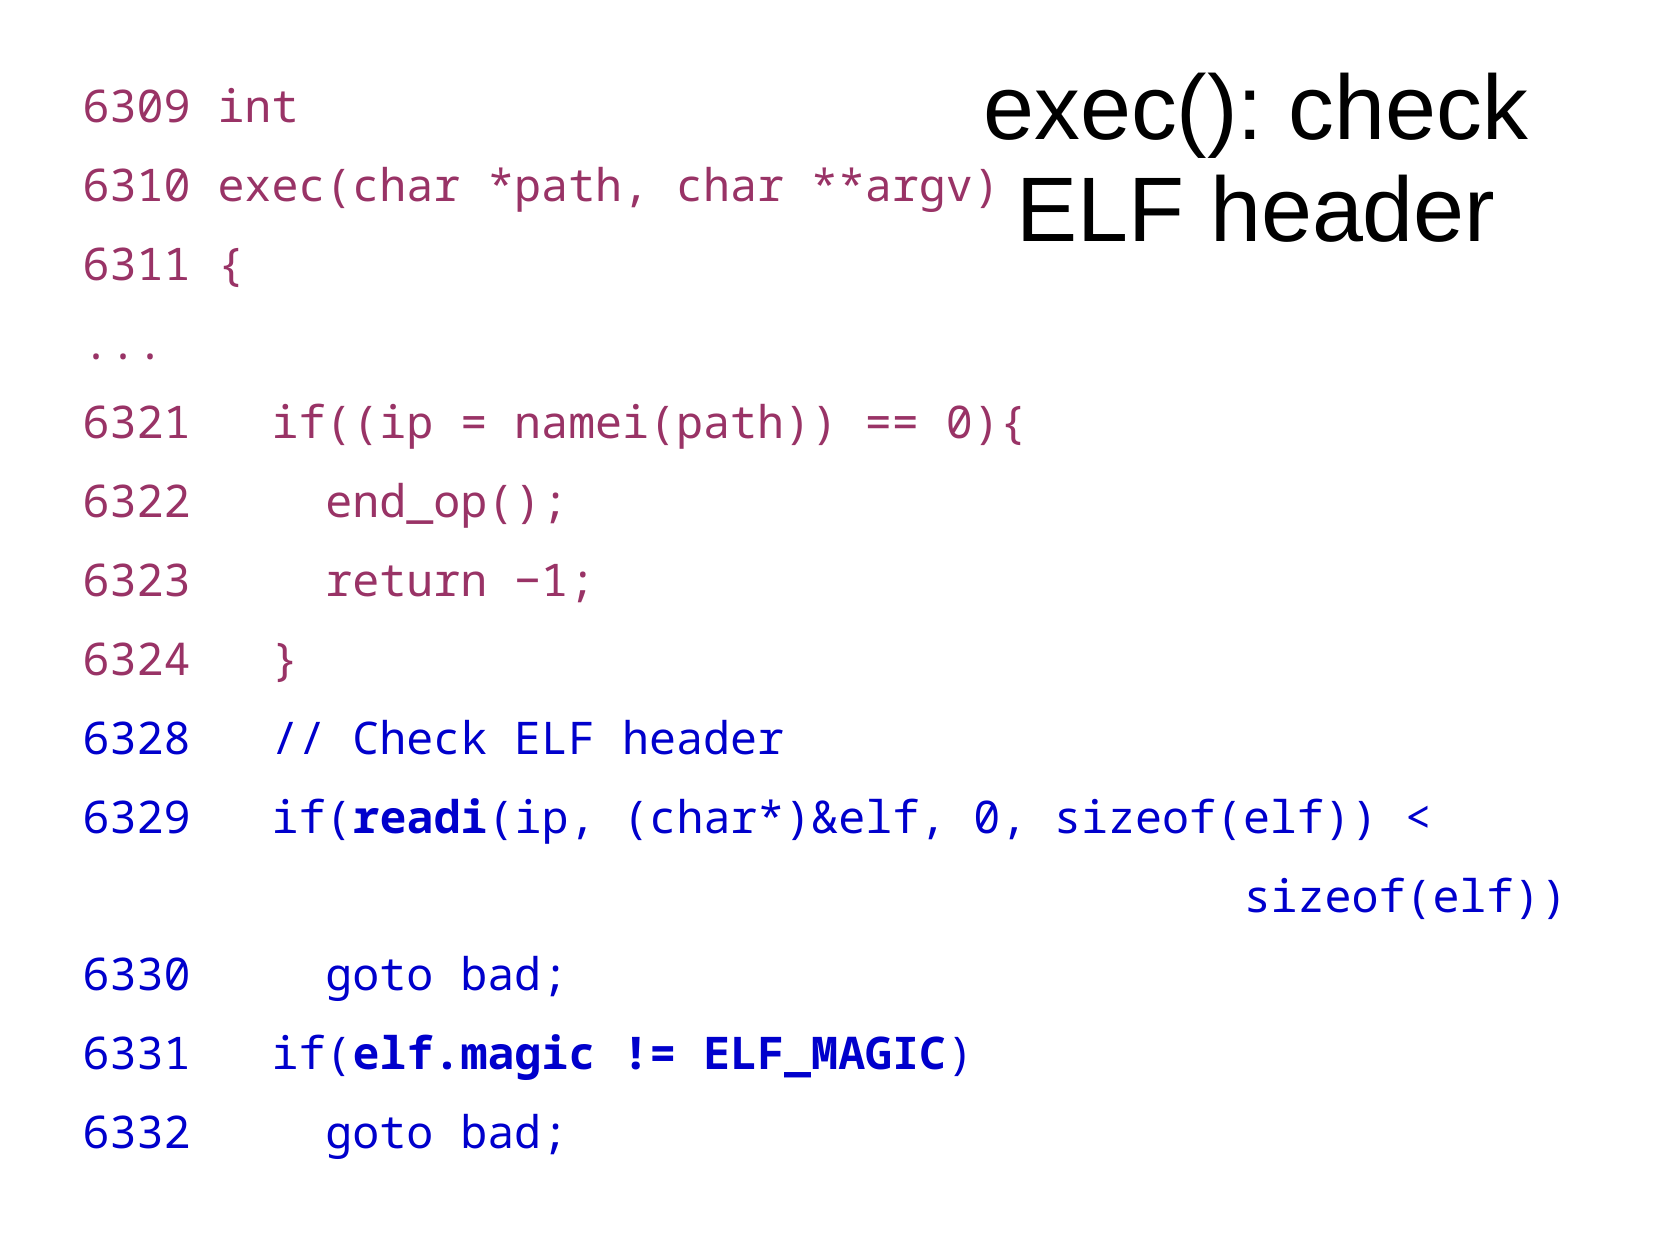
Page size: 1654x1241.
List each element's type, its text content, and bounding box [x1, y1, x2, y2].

title exec(): check ELF header [900, 55, 1613, 263]
list 6309 int 6310 exec(char *path, char **argv) 6311 { ... 6321 if((ip = namei(path)) == 0){ 6322 end_op(); 6323 return −1; 6324 } 6328 // Check ELF header 6329 if(readi(ip, (char*)&elf, 0, sizeof(elf)) < sizeof(elf)) 6330 goto bad; 6331 if(elf.magic != ELF_MAGIC) 6332 goto bad; [82, 75, 1571, 1163]
